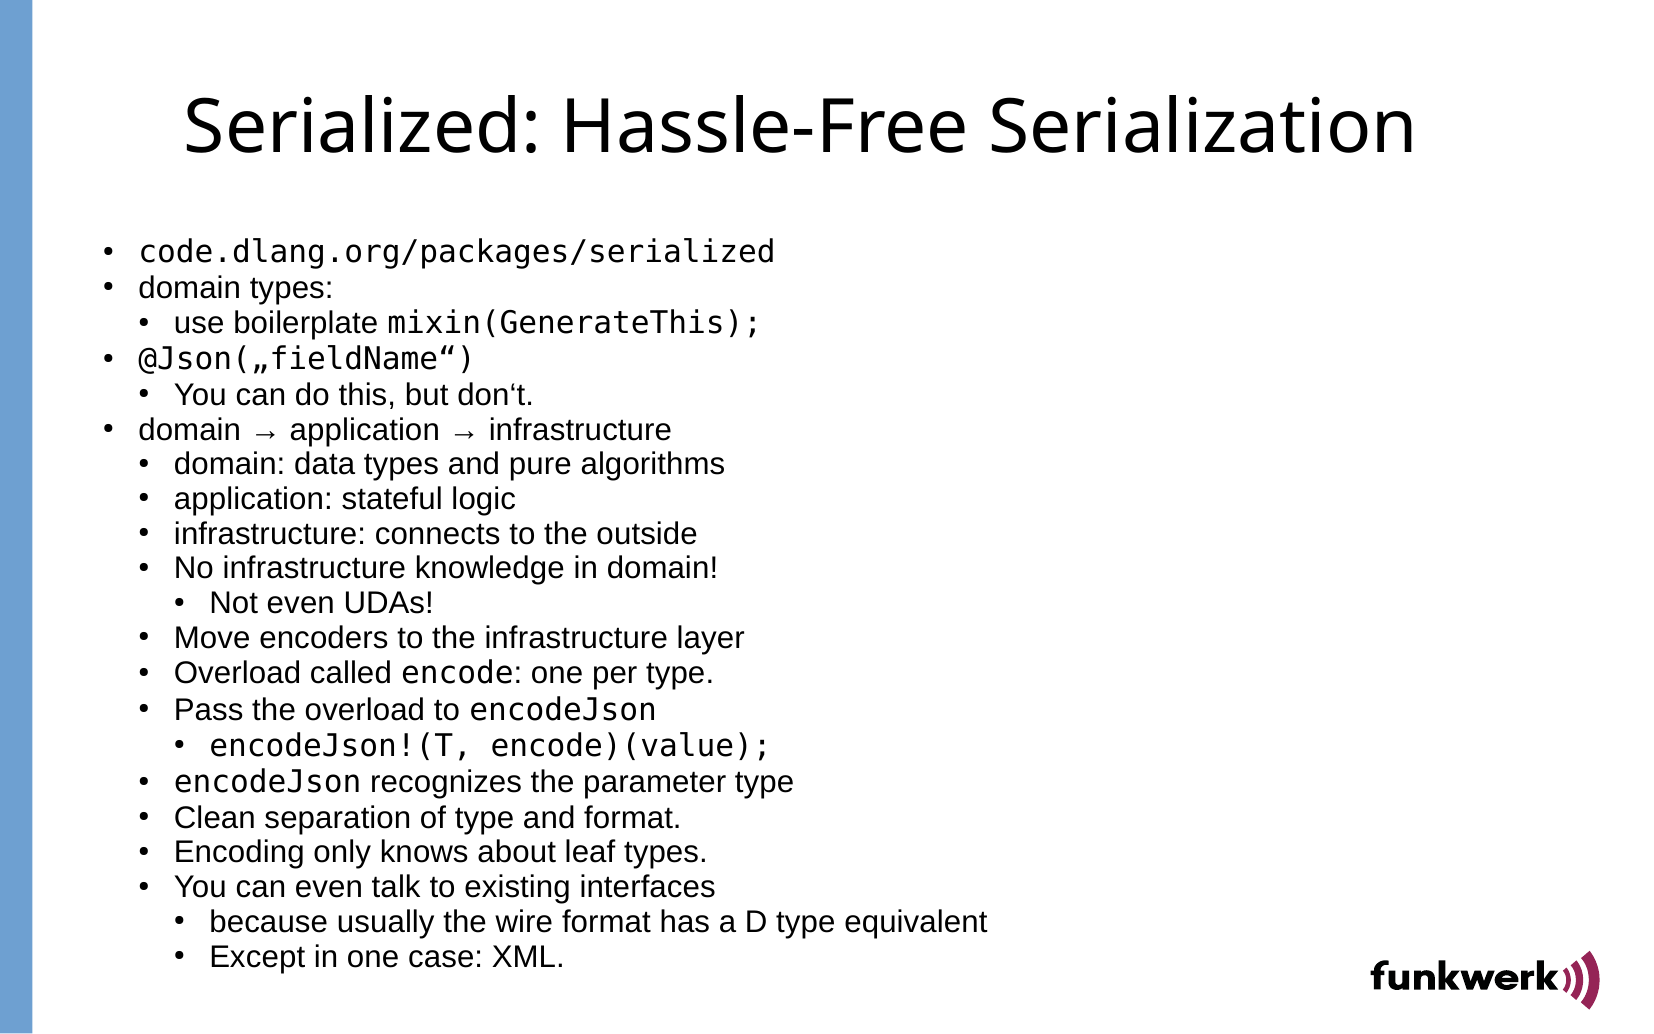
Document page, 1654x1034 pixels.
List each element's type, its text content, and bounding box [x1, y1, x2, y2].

text_box Serialized: Hassle-Free Serialization [169, 65, 1546, 221]
text_box code.dlang.org/packages/serialized domain types: use boilerplate mixin(GenerateThis); @Json(„fieldName“) You can do this, but don‘t. domain → application → infrastructure domain: data types and pure algorithms application: stateful logic infrastructure: connects to the outside No infrastructure knowledge in domain! Not even UDAs! Move encoders to the infrastructure layer Overload called encode: one per type. Pass the overload to encodeJson encodeJson!(T, encode)(value); encodeJson recognizes the parameter type Clean separation of type and format. Encoding only knows about leaf types. You can even talk to existing interfaces because usually the wire format has a D type equivalent Except in one case: XML. [88, 226, 1004, 984]
